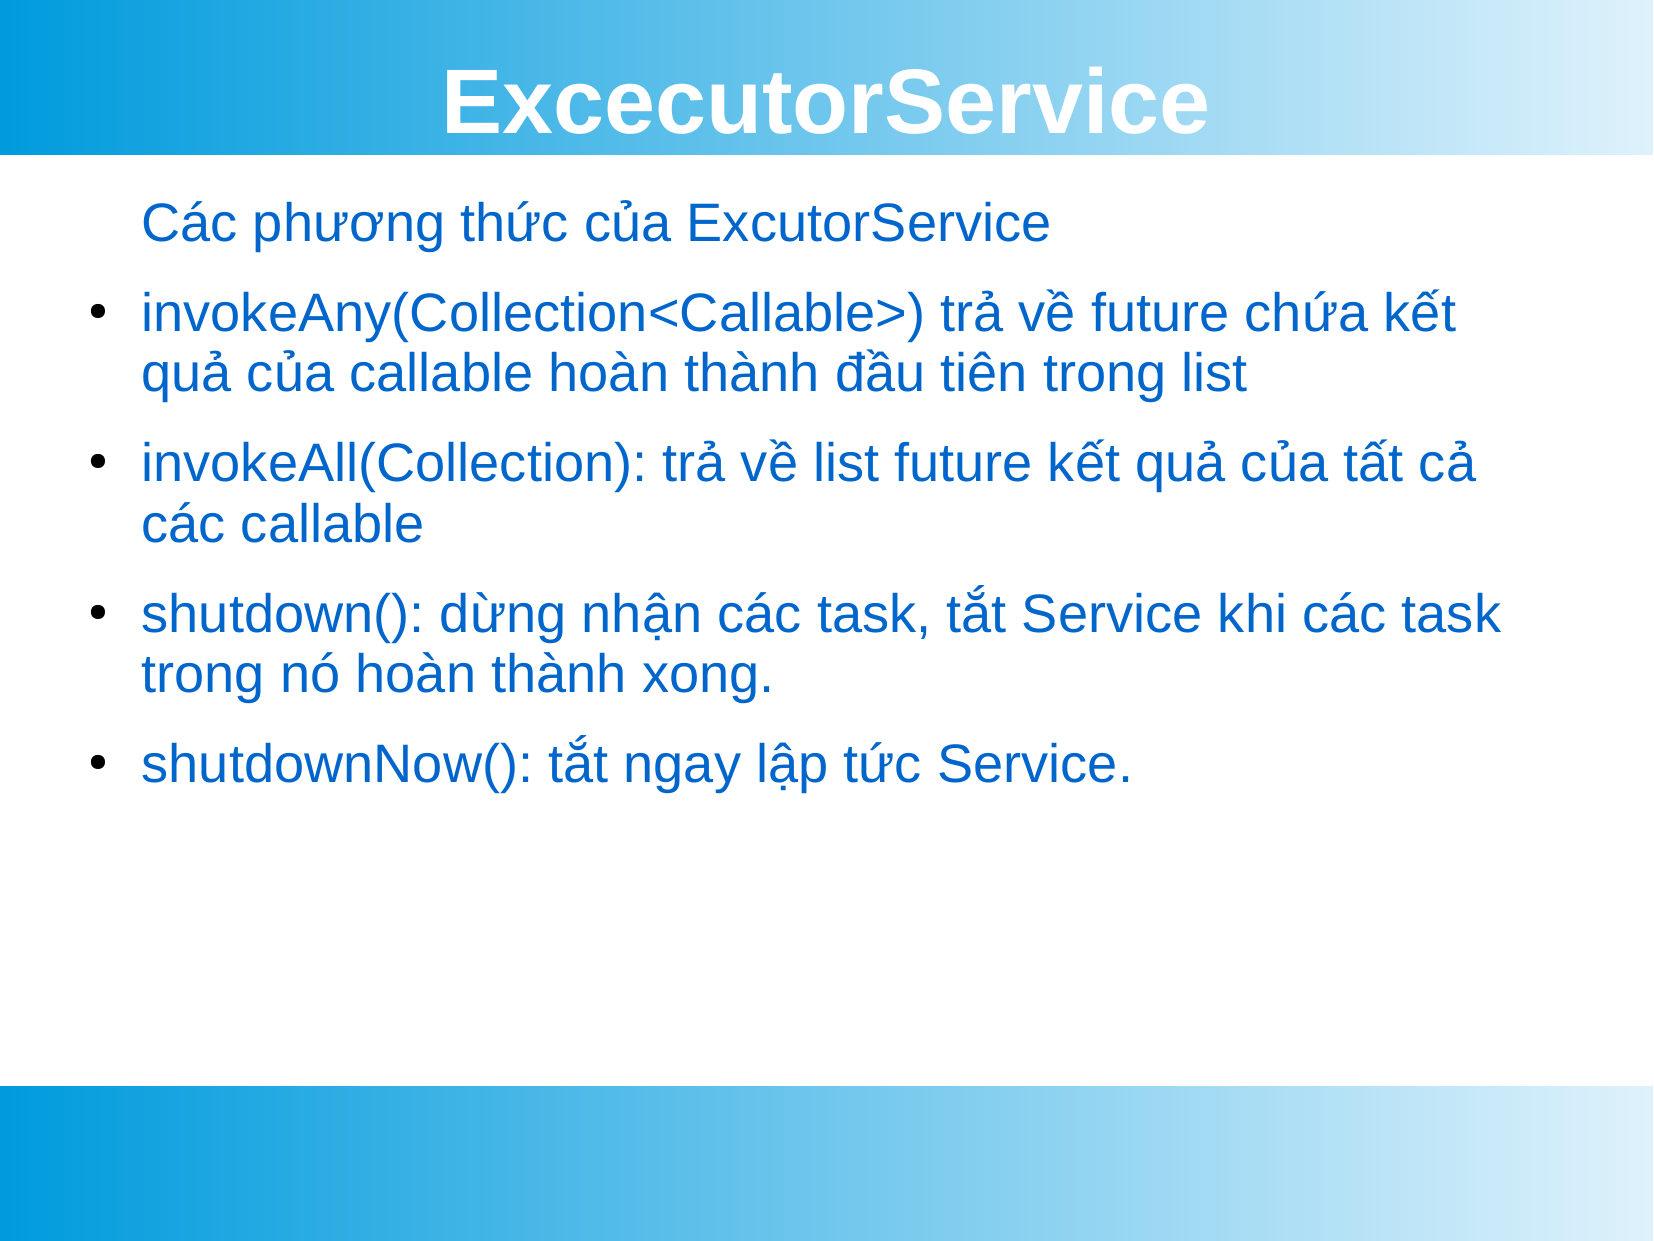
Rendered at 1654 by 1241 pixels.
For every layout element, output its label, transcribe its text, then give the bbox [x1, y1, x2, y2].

title ExcecutorService [82, 49, 1571, 155]
list Các phương thức của ExcutorService invokeAny(Collection<Callable>) trả về future chứa kết quả của callable hoàn thành đầu tiên trong list invokeAll(Collection): trả về list future kết quả của tất cả các callable shutdown(): dừng nhận các task, tắt Service khi các task trong nó hoàn thành xong. shutdownNow(): tắt ngay lập tức Service. [70, 192, 1559, 1078]
